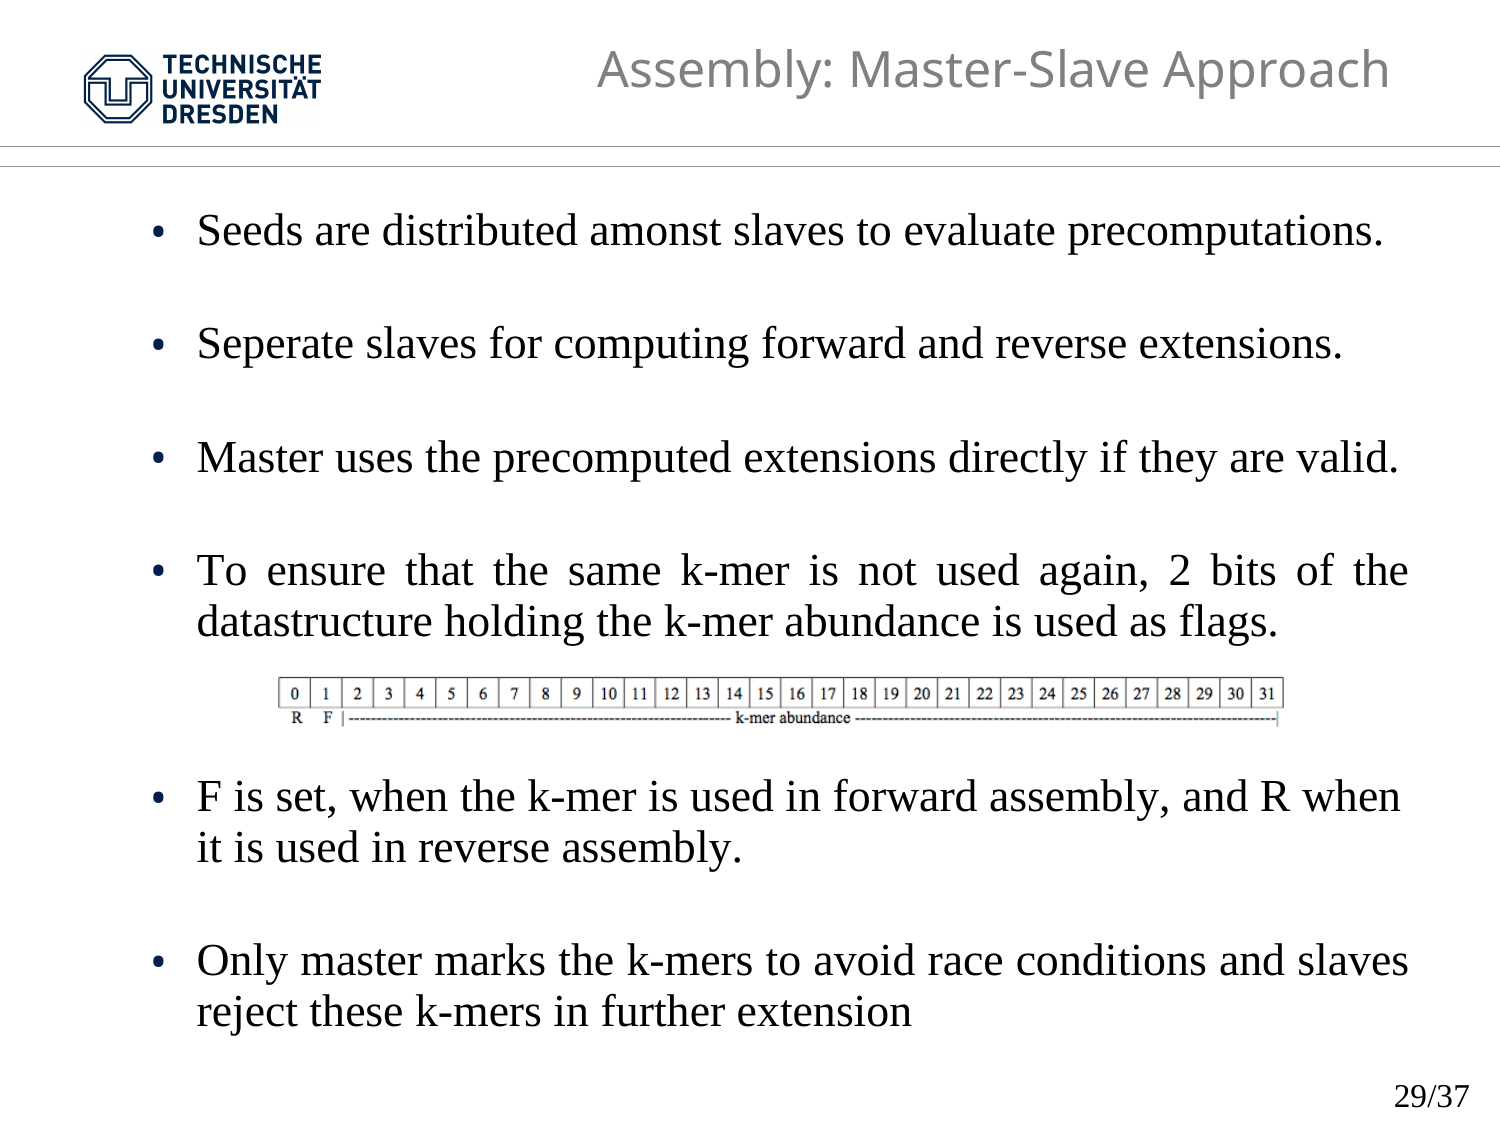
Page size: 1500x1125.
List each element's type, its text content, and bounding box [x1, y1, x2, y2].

text_box Seeds are distributed amonst slaves to evaluate precomputations. Seperate slaves for computing forward and reverse extensions. Master uses the precomputed extensions directly if they are valid. To ensure that the same k-mer is not used again, 2 bits of the datastructure holding the k-mer abundance is used as flags. F is set, when the k-mer is used in forward assembly, and R when it is used in reverse assembly. Only master marks the k-mers to avoid race conditions and slaves reject these k-mers in further extension [60, 197, 1426, 1125]
picture [83, 54, 321, 124]
title Assembly: Master-Slave Approach [501, 0, 1392, 136]
picture [270, 664, 1292, 736]
